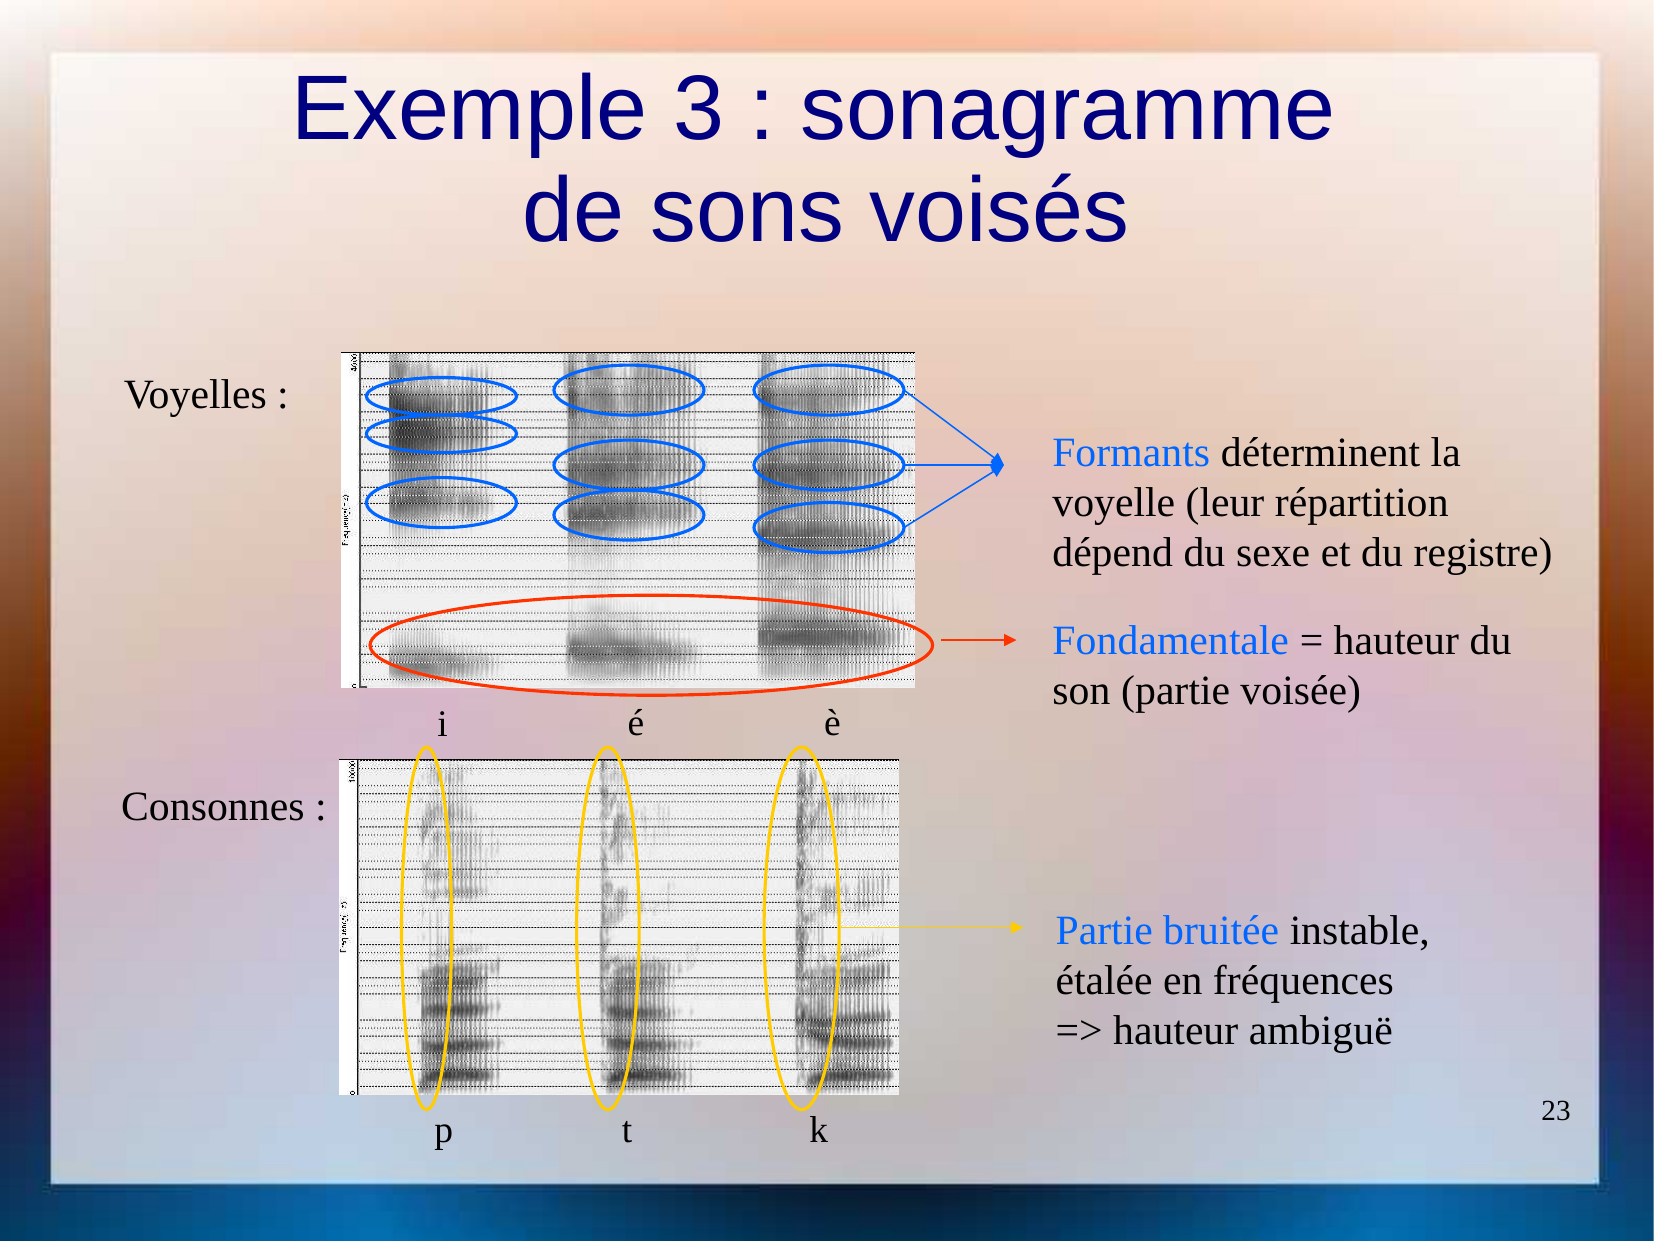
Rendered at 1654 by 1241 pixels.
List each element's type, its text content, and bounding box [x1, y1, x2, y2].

text_box t [571, 1097, 648, 1158]
text_box é [577, 696, 660, 751]
text_box Partie bruitée instable, étalée en fréquences => hauteur ambiguë [1040, 894, 1446, 1061]
picture [0, 0, 1654, 1241]
text_box Consonnes : [70, 771, 342, 837]
text_box i [387, 691, 463, 752]
text_box Voyelles : [73, 358, 304, 425]
text_box è [773, 690, 856, 751]
text_box k [759, 1097, 844, 1158]
text_box Formants déterminent la voyelle (leur répartition dépend du sexe et du registre) [1037, 417, 1569, 583]
text_box Fondamentale = hauteur du son (partie voisée) [1037, 604, 1527, 721]
text_box p [384, 1097, 469, 1158]
title Exemple 3 : sonagramme de sons voisés [82, 55, 1571, 263]
